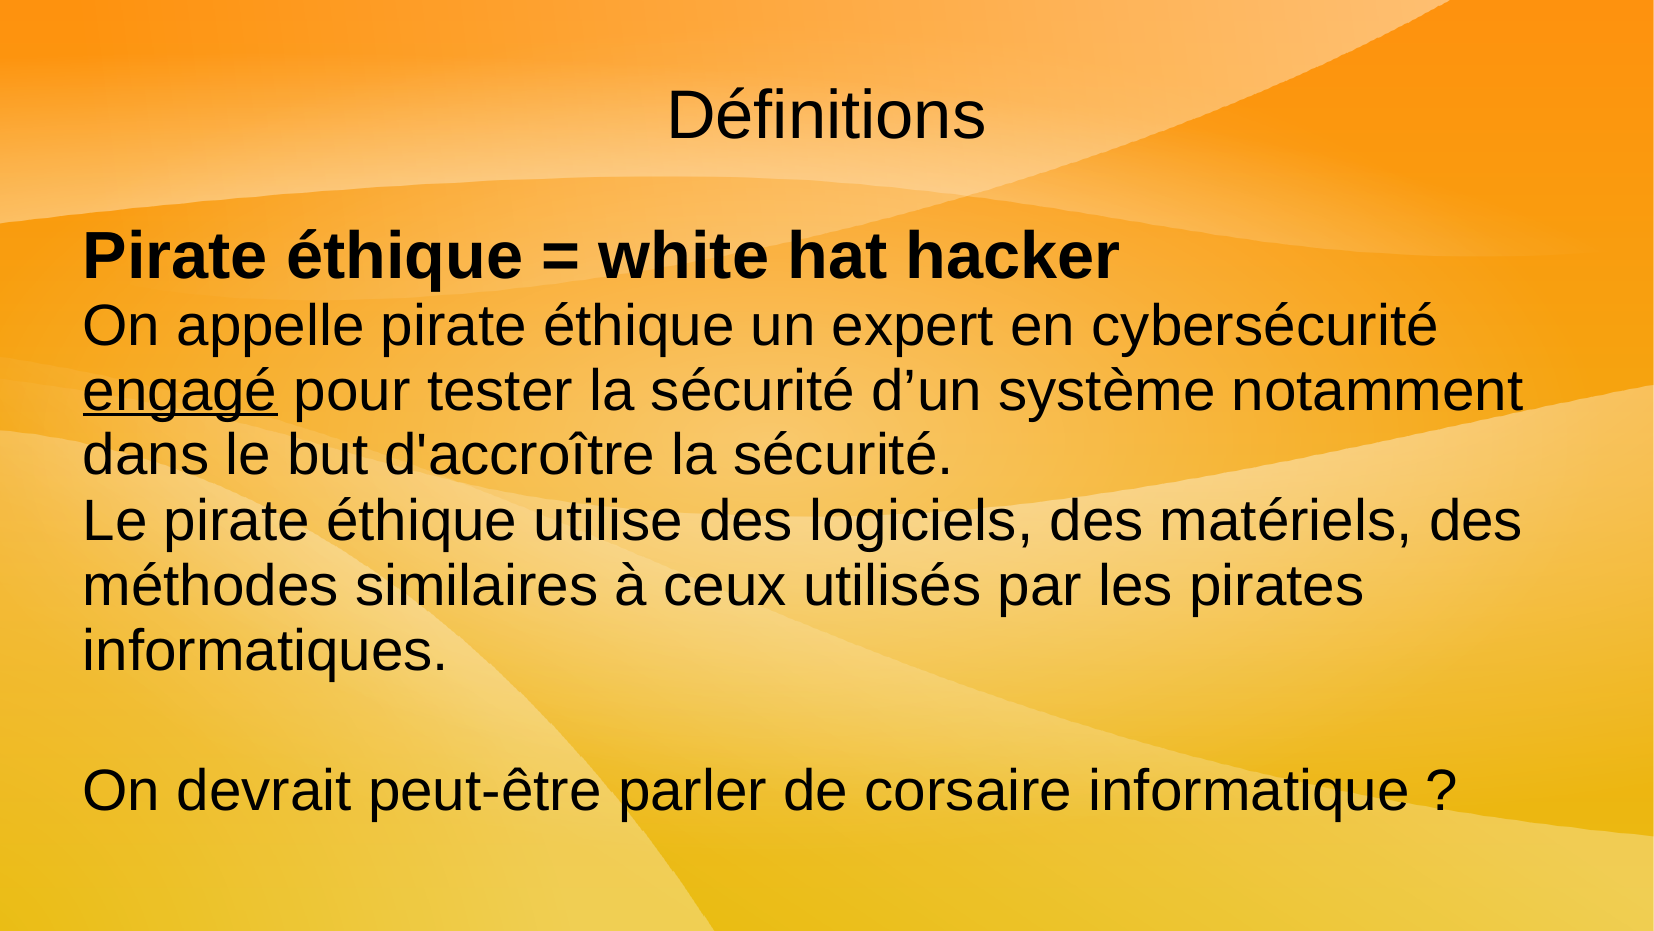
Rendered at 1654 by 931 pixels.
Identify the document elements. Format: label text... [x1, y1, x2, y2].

title Définitions [82, 37, 1571, 193]
subtitle Pirate éthique = white hat hacker On appelle pirate éthique un expert en cybersécurité engagé pour tester la sécurité d’un système notamment dans le but d'accroître la sécurité. Le pirate éthique utilise des logiciels, des matériels, des méthodes similaires à ceux utilisés par les pirates informatiques. On devrait peut-être parler de corsaire informatique ? [82, 217, 1571, 916]
picture [0, 0, 1654, 931]
